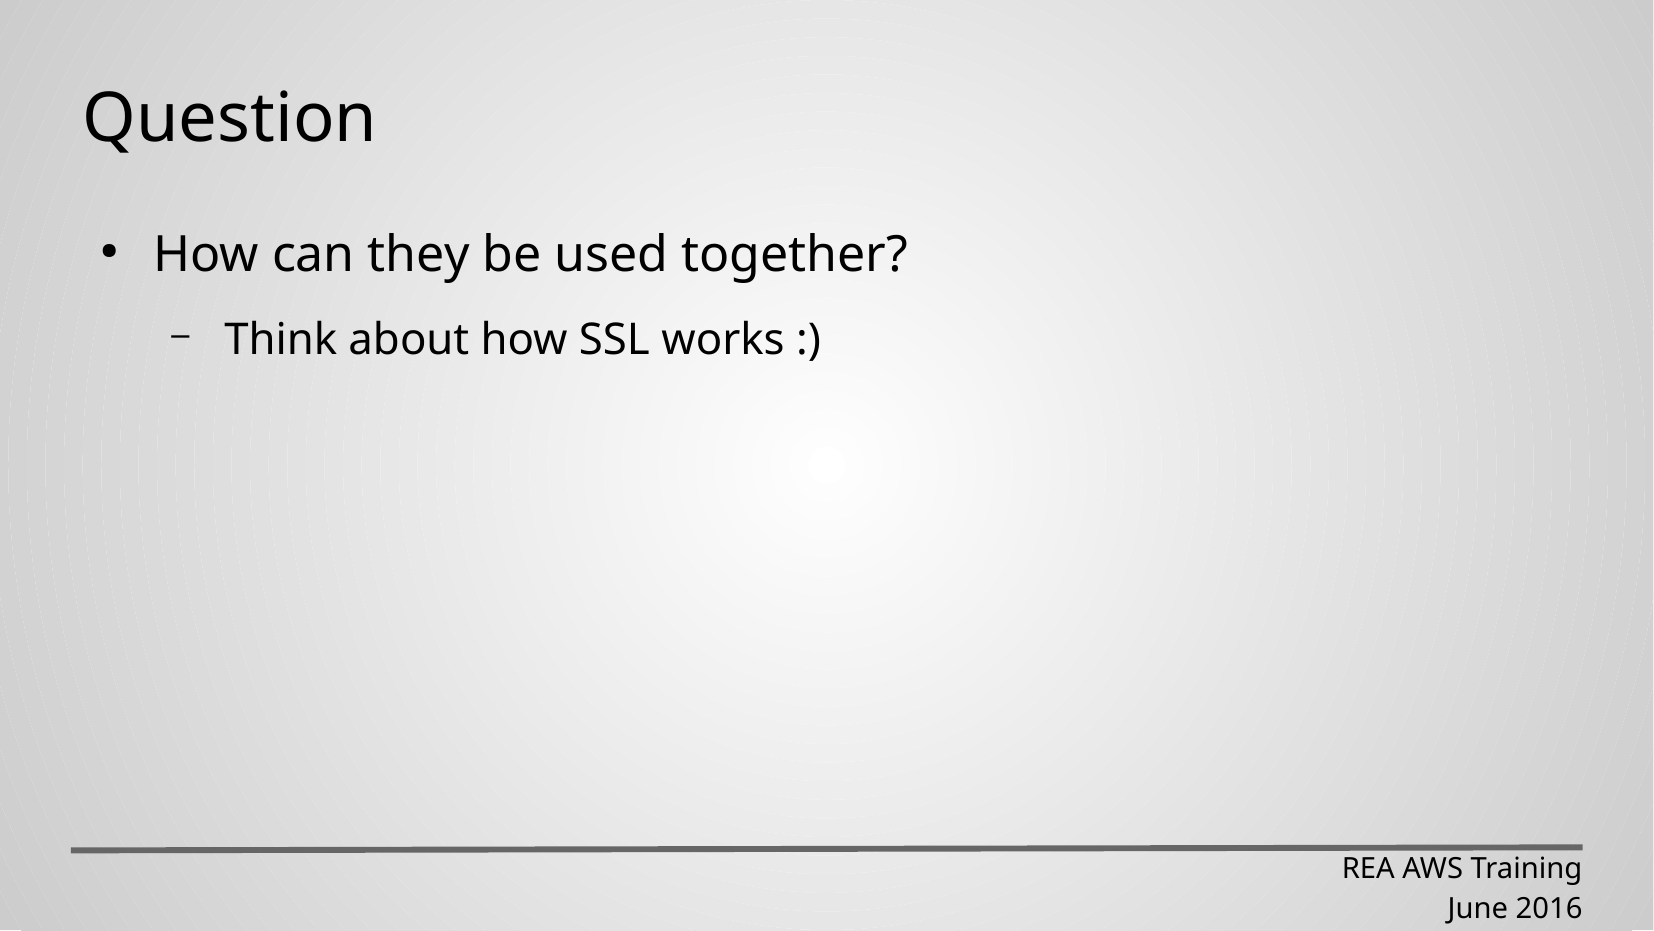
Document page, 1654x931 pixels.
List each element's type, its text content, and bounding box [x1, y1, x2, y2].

list How can they be used together? Think about how SSL works :) [82, 217, 1571, 827]
title Question [82, 37, 1571, 193]
